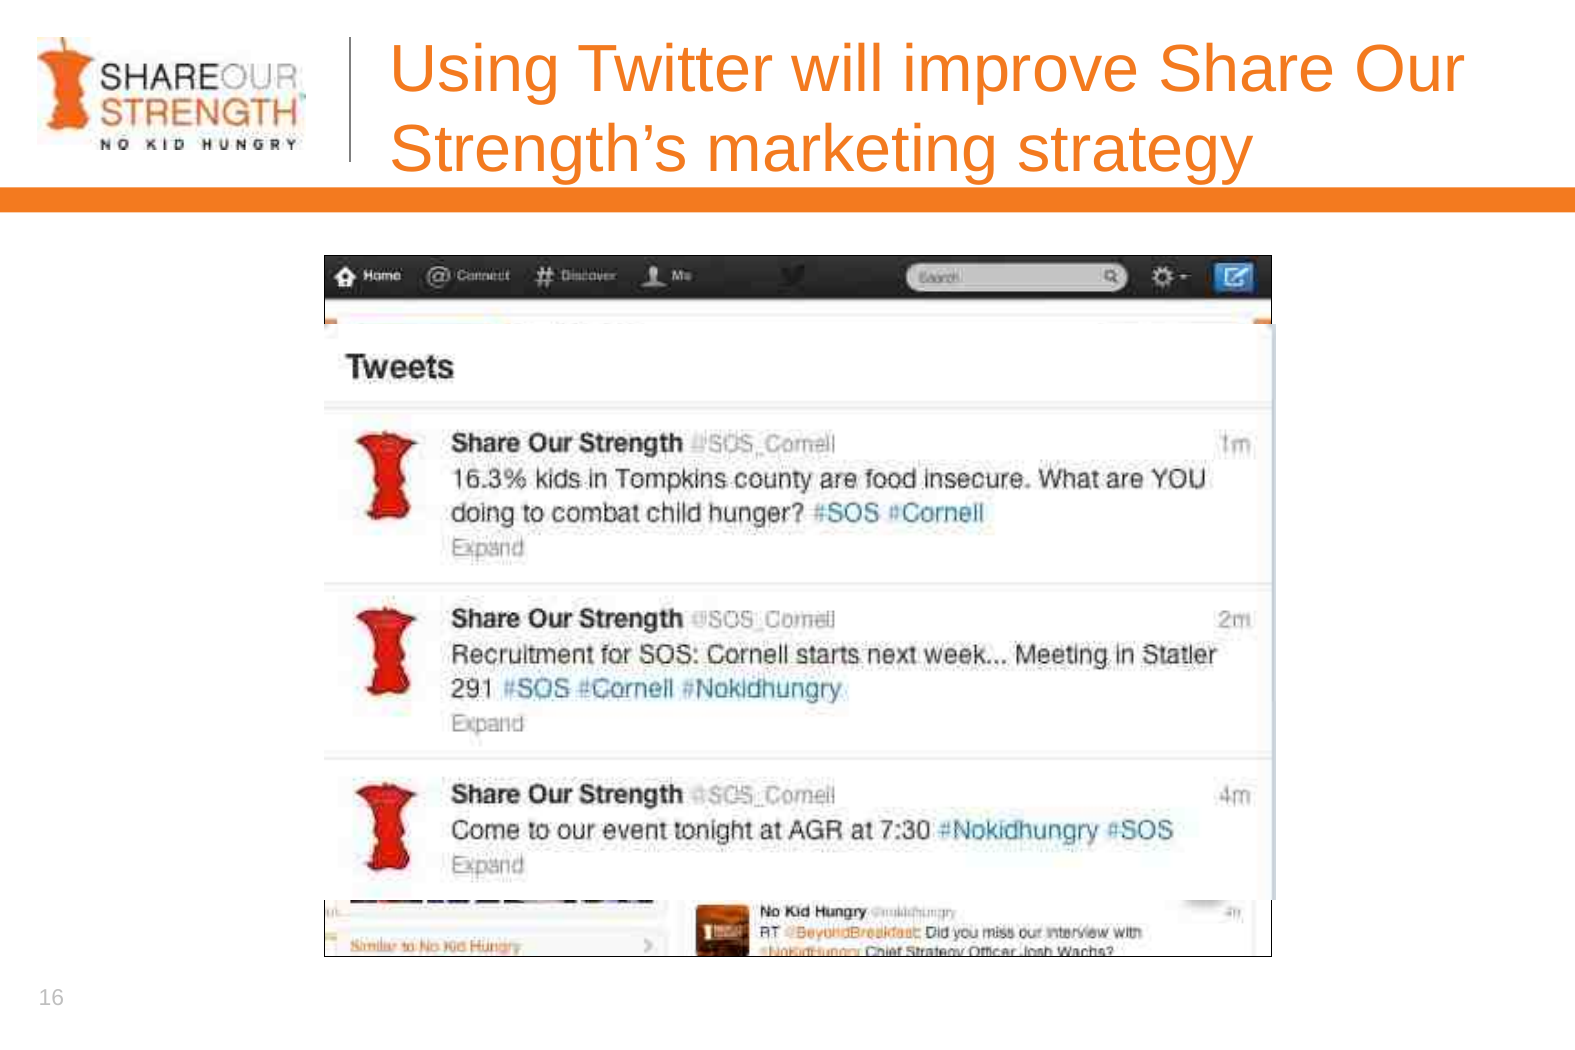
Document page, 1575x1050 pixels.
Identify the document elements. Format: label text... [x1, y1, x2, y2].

picture [324, 255, 1276, 957]
picture [37, 37, 306, 150]
title Using Twitter will improve Share Our Strength’s marketing strategy [375, 17, 1513, 113]
